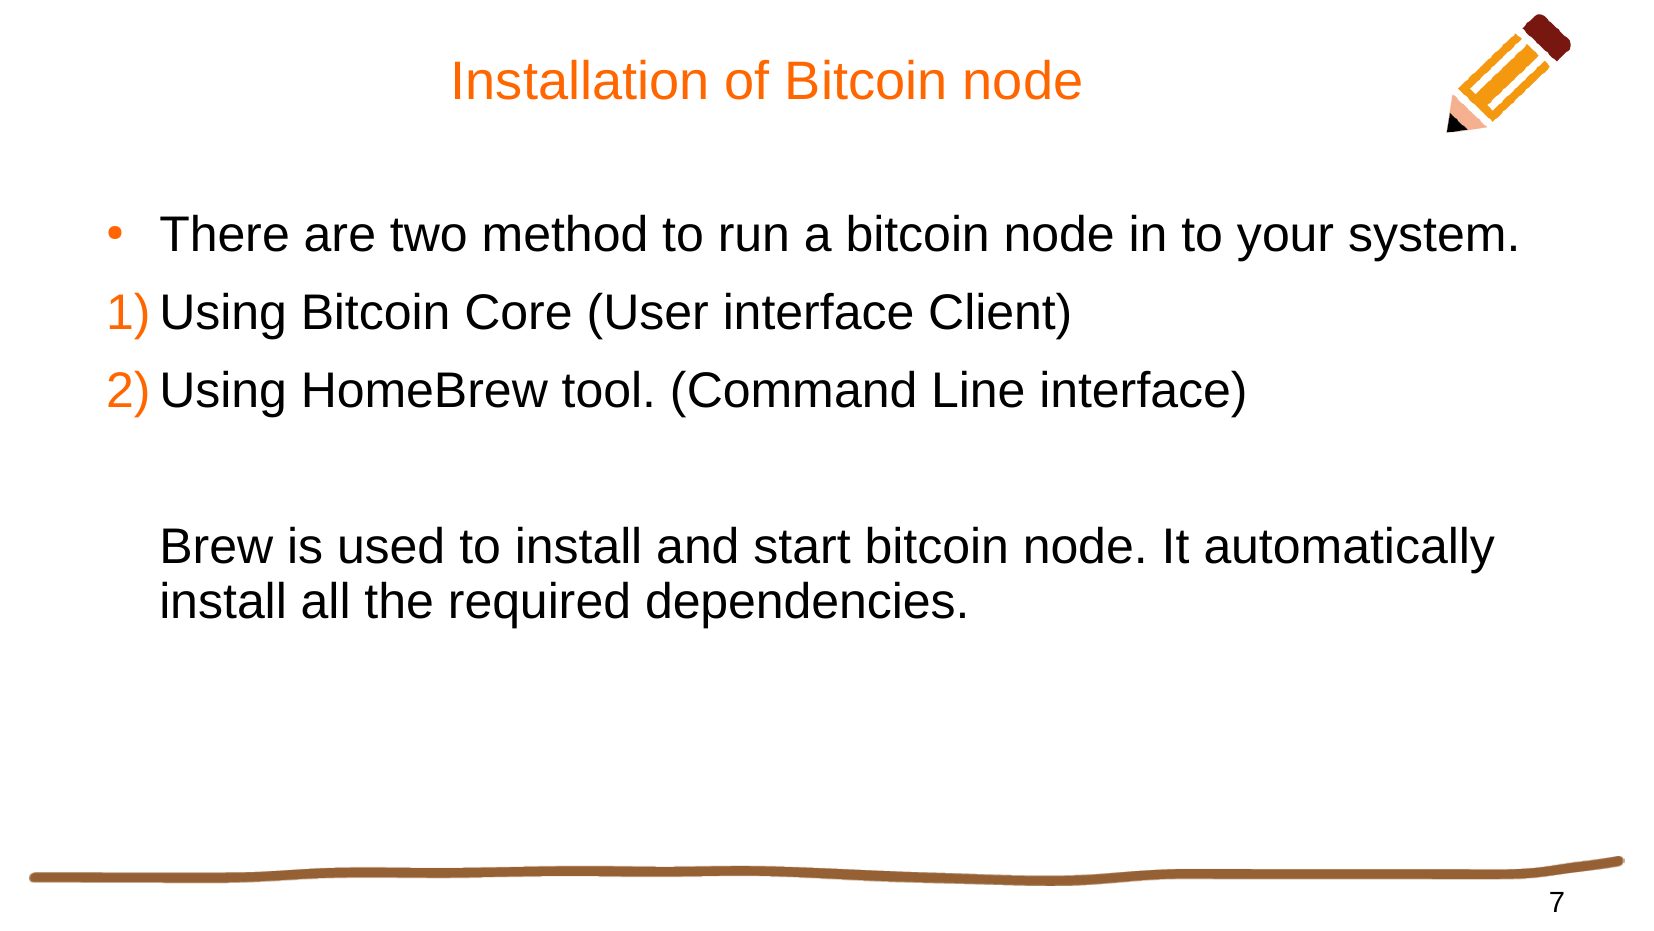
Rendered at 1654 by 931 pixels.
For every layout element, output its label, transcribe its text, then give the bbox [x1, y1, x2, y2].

list There are two method to run a bitcoin node in to your system. Using Bitcoin Core (User interface Client) Using HomeBrew tool. (Command Line interface) Brew is used to install and start bitcoin node. It automatically install all the required dependencies. [88, 206, 1565, 857]
picture [1446, 14, 1571, 133]
title Installation of Bitcoin node [88, 29, 1447, 133]
picture [29, 856, 1625, 886]
